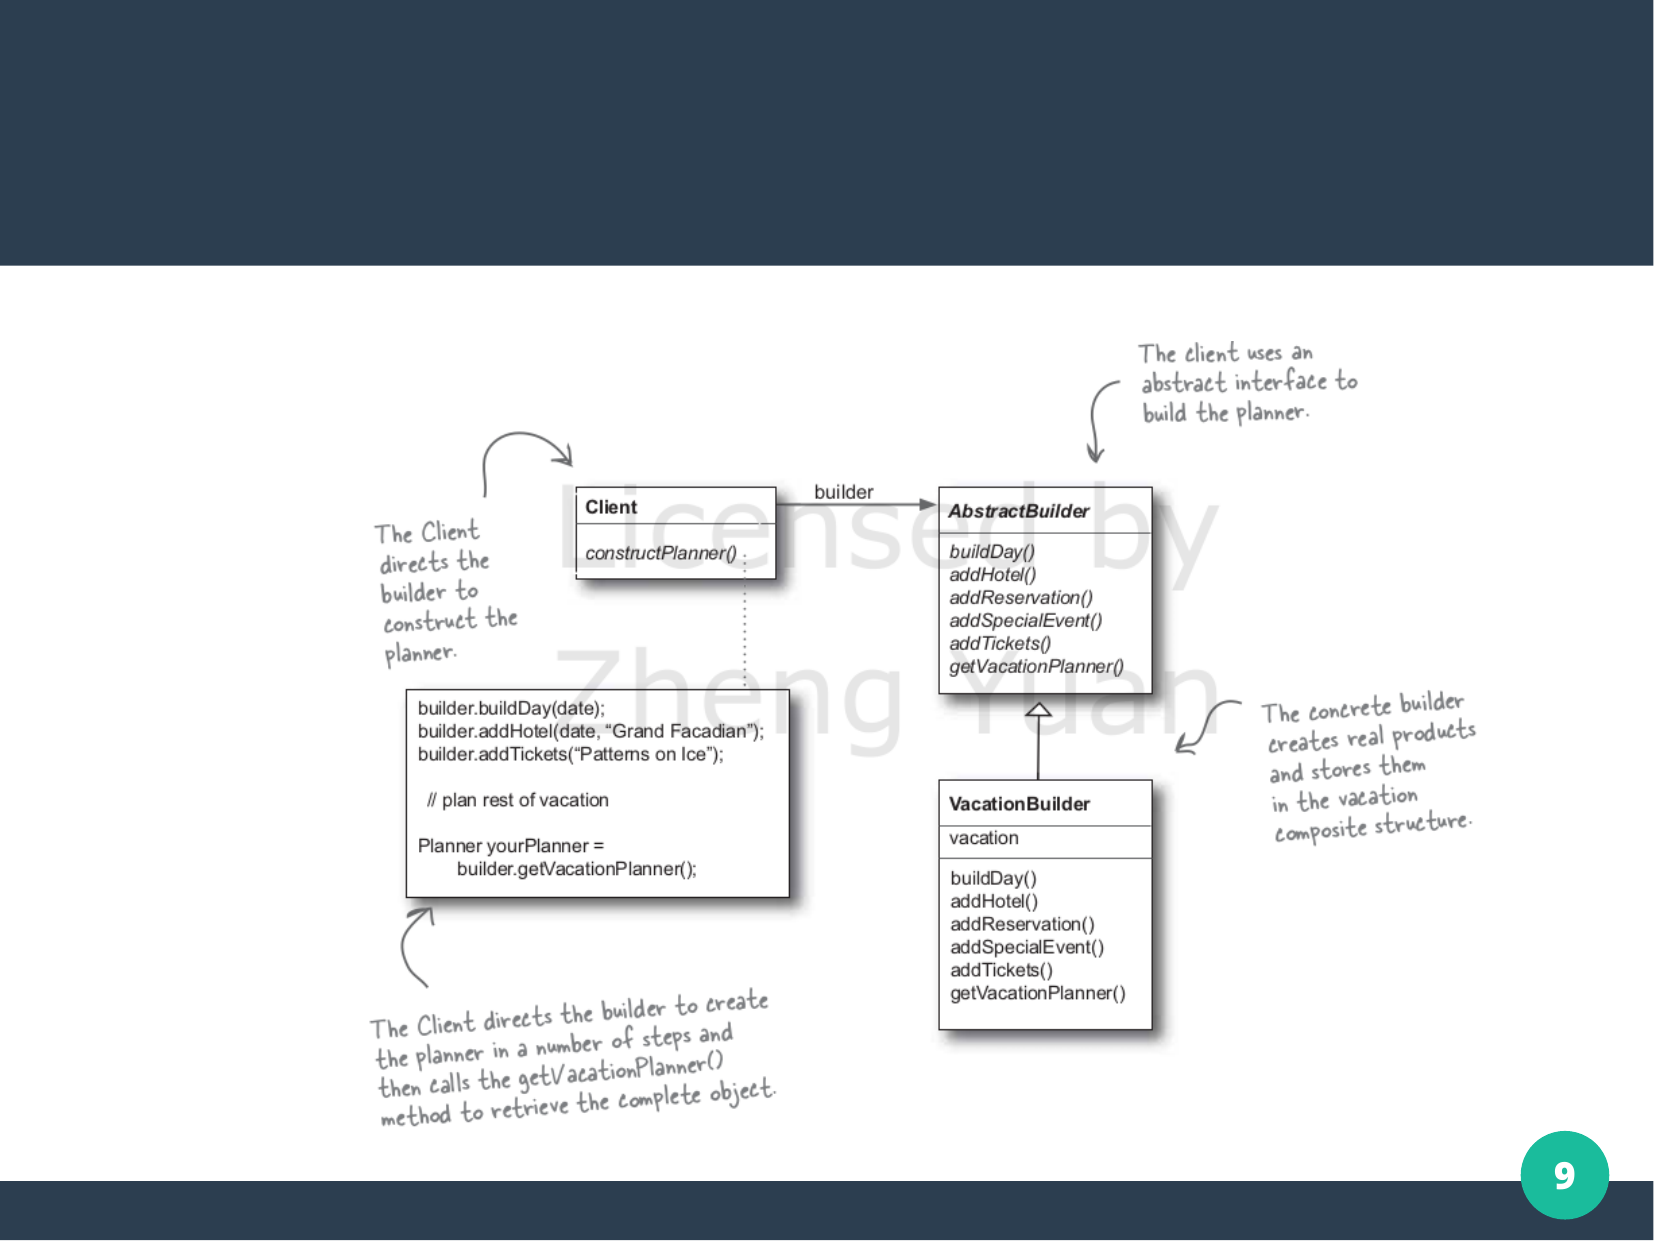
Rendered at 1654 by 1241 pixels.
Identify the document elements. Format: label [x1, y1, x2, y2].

picture [240, 341, 1501, 1152]
